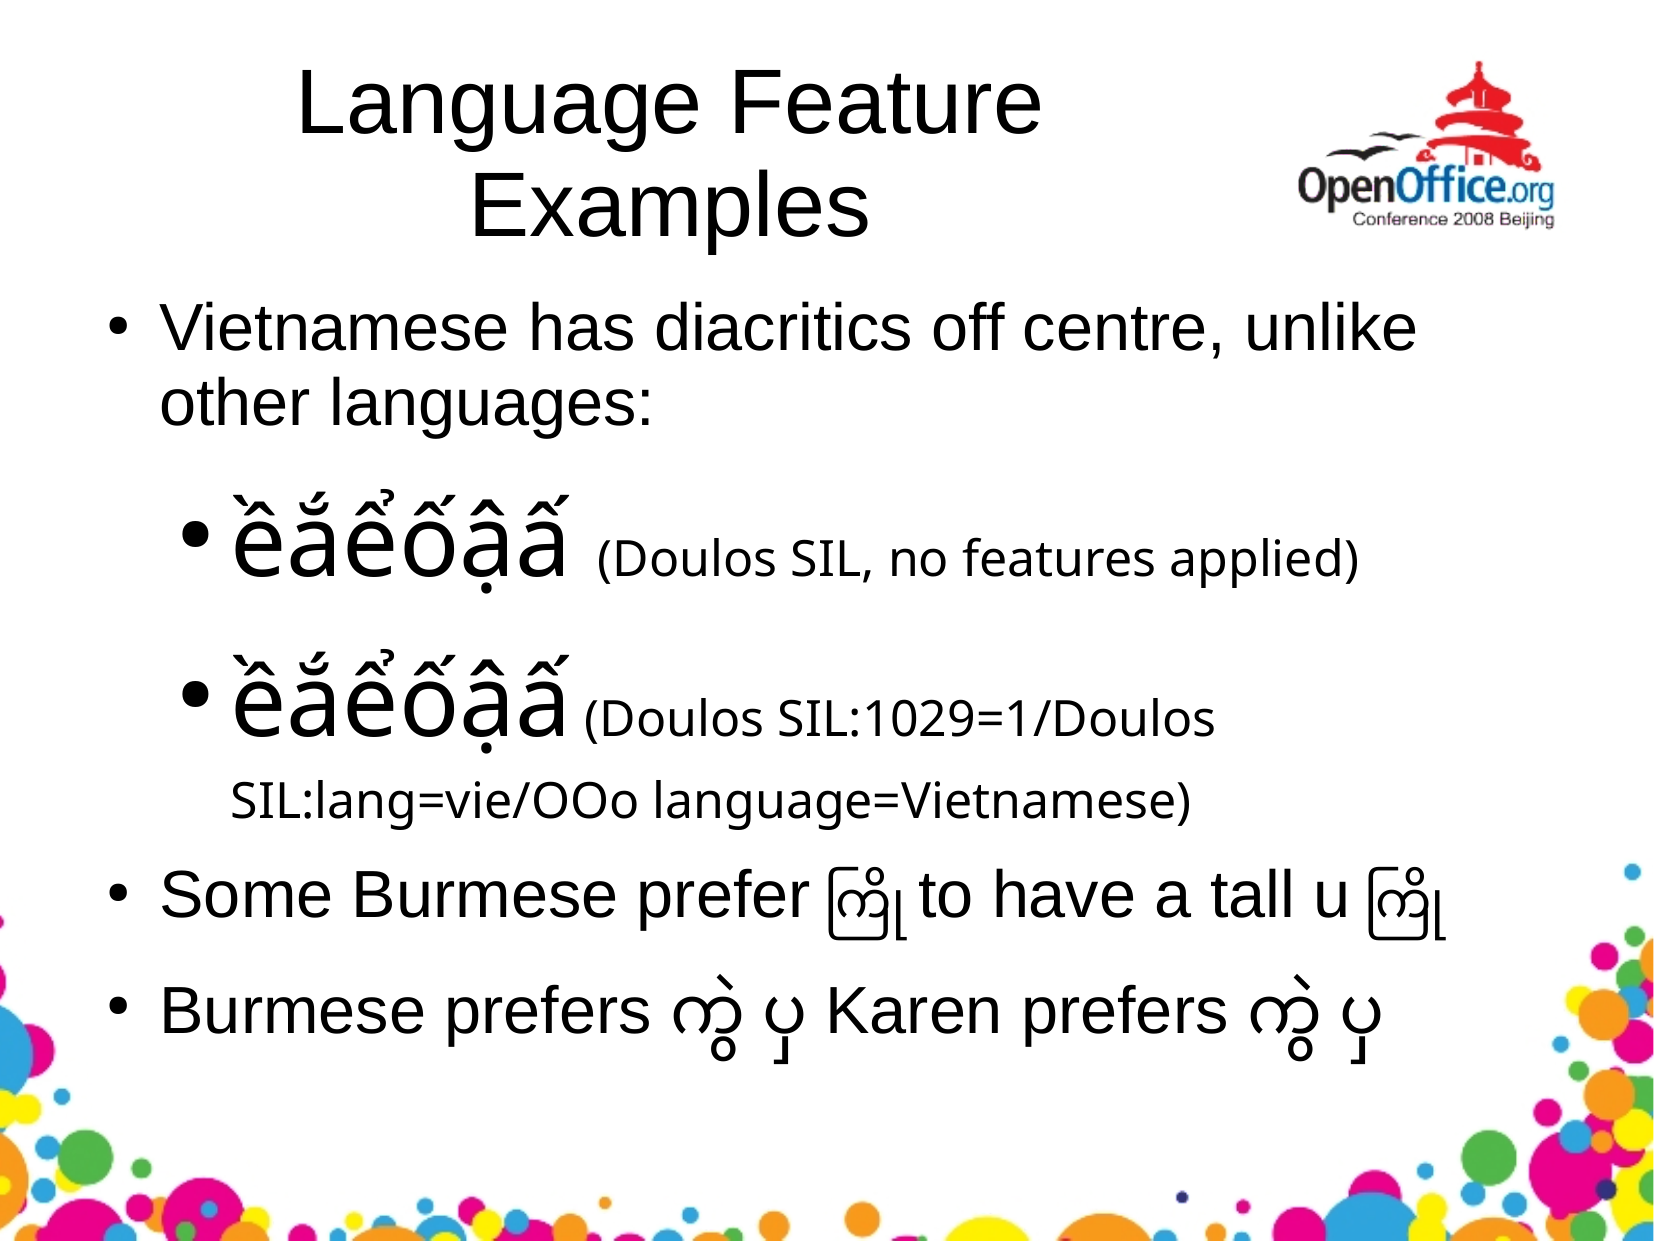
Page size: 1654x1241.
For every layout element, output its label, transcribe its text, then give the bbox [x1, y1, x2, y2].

list Vietnamese has diacritics off centre, unlike other languages: ềắểốậấ (Doulos SIL, no features applied) ềắểốậấ (Doulos SIL:1029=1/Doulos SIL:lang=vie/OOo language=Vietnamese) Some Burmese prefer ကြို to have a tall u ကြို Burmese prefers ကွဲ ပှ Karen prefers ကွဲ ပှ [88, 290, 1577, 1112]
picture [1285, 51, 1569, 250]
title Language Feature Examples [82, 50, 1258, 256]
picture [0, 810, 1654, 1241]
